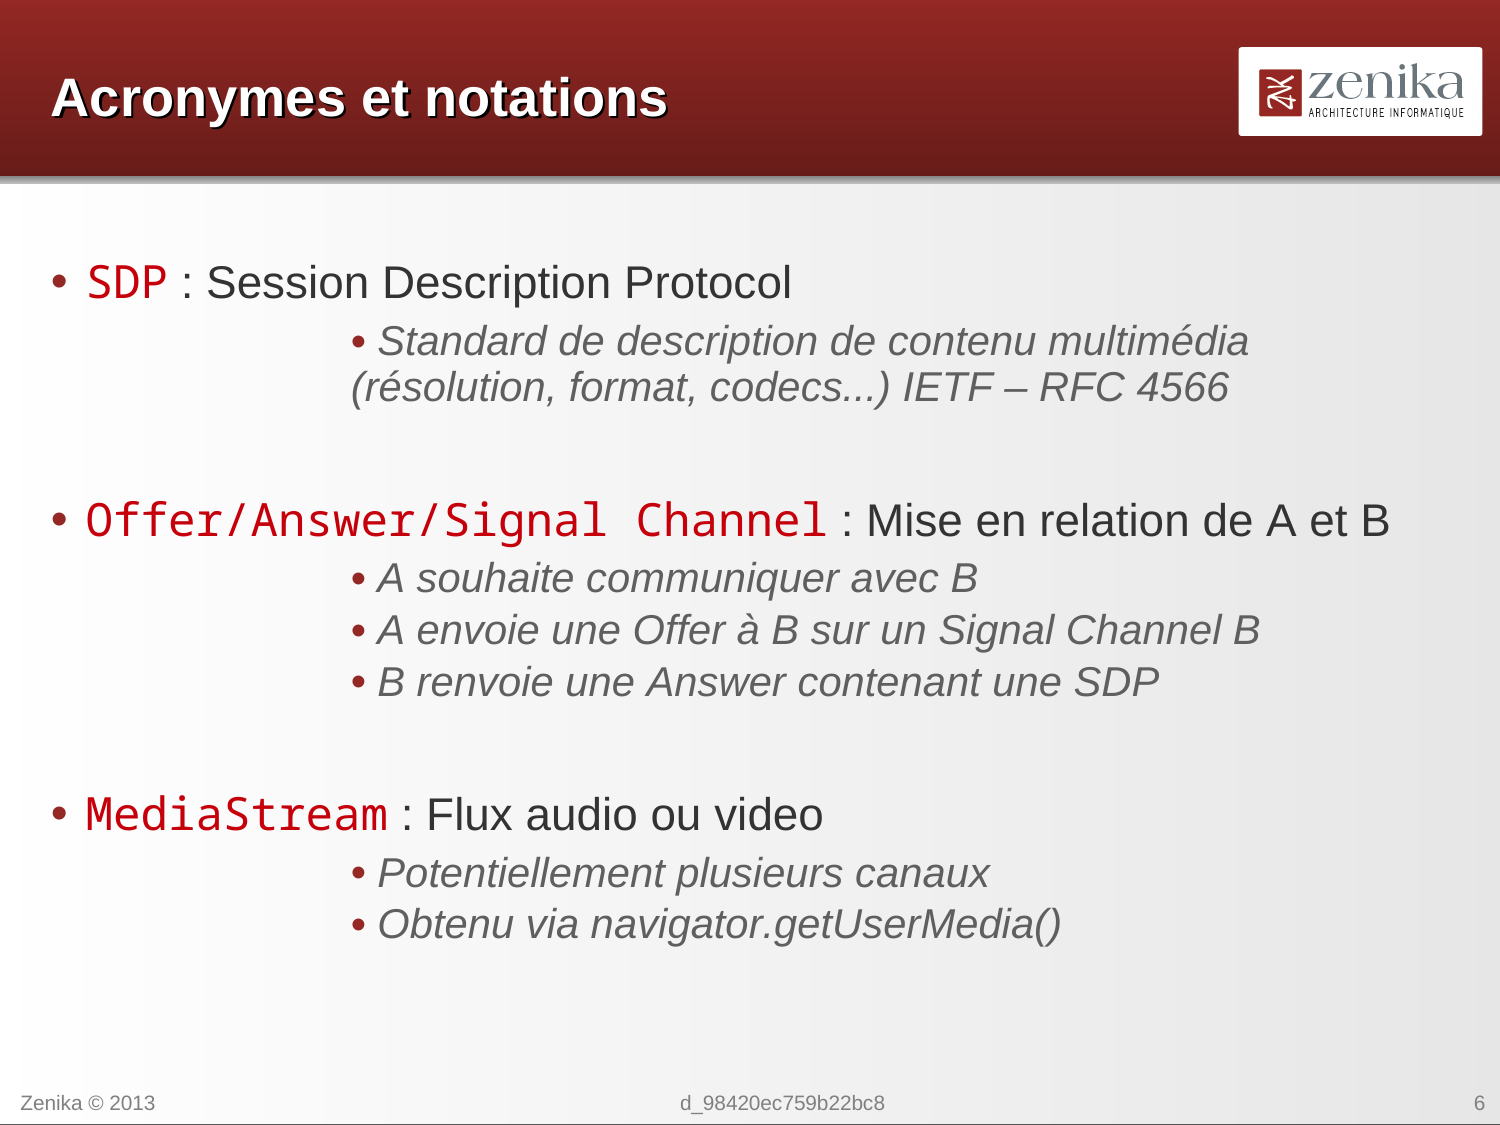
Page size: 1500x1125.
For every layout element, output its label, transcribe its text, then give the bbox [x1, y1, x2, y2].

picture [1257, 58, 1464, 125]
title Acronymes et notations [50, 15, 1206, 180]
list SDP : Session Description Protocol Standard de description de contenu multimédia (résolution, format, codecs...) IETF – RFC 4566 Offer/Answer/Signal Channel : Mise en relation de A et B A souhaite communiquer avec B A envoie une Offer à B sur un Signal Channel B B renvoie une Answer contenant une SDP MediaStream : Flux audio ou video Potentiellement plusieurs canaux Obtenu via navigator.getUserMedia() [50, 249, 1435, 1063]
